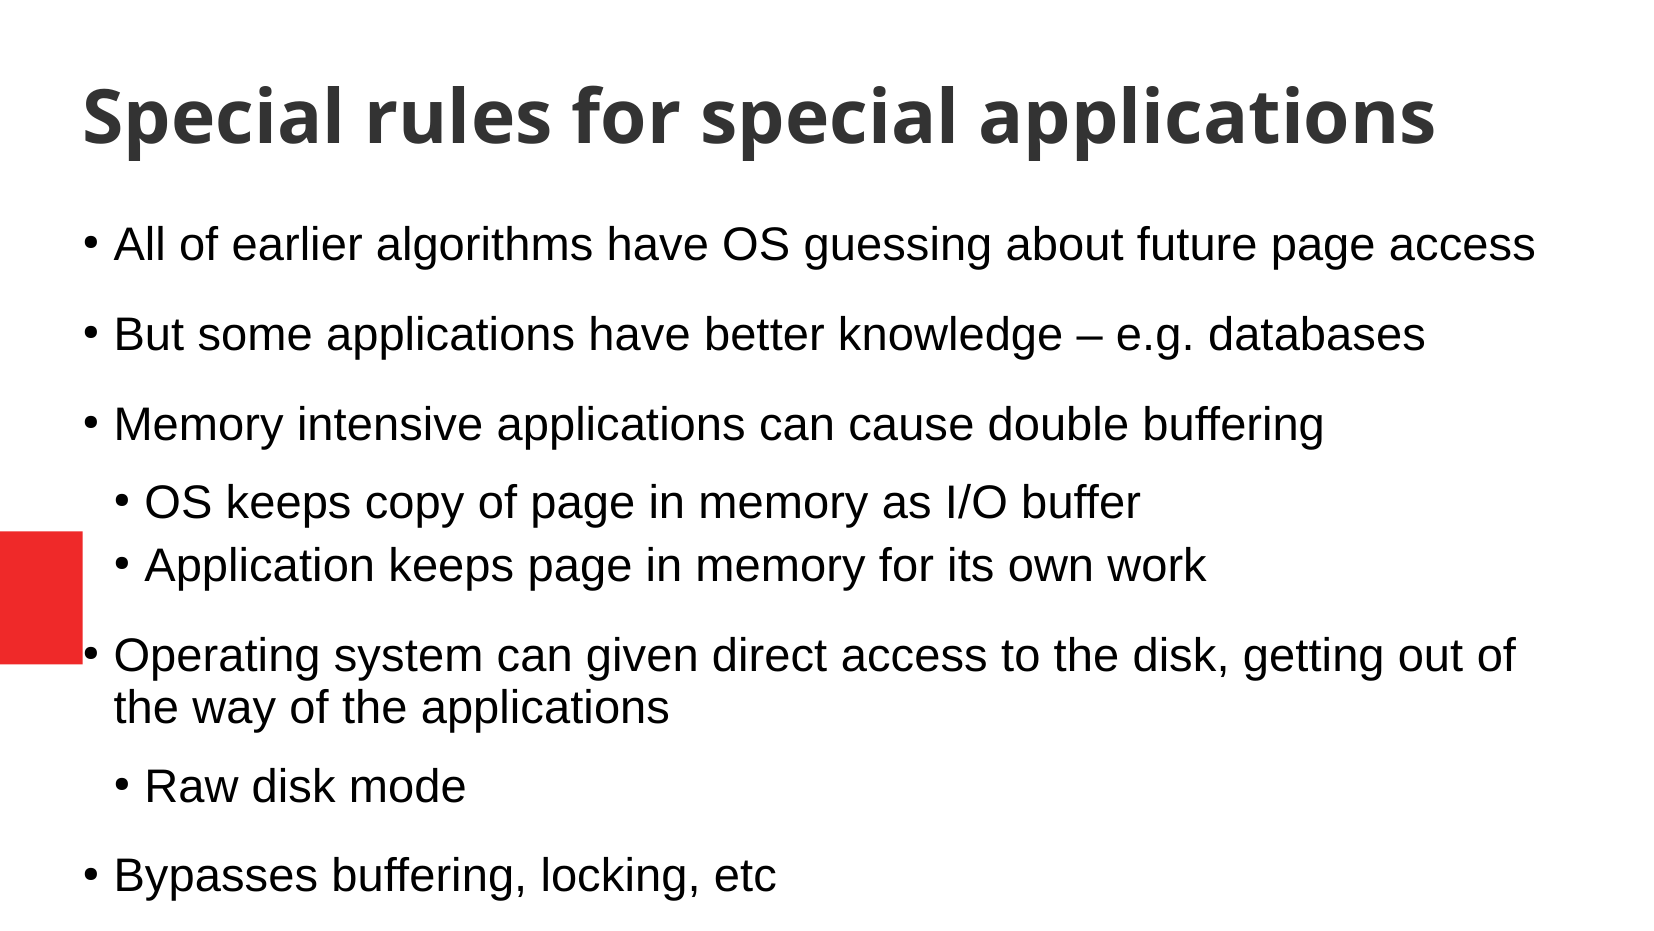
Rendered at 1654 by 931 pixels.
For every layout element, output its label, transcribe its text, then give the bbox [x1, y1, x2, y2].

list All of earlier algorithms have OS guessing about future page access But some applications have better knowledge – e.g. databases Memory intensive applications can cause double buffering OS keeps copy of page in memory as I/O buffer Application keeps page in memory for its own work Operating system can given direct access to the disk, getting out of the way of the applications Raw disk mode Bypasses buffering, locking, etc [82, 217, 1595, 910]
title Special rules for special applications [82, 27, 1571, 203]
